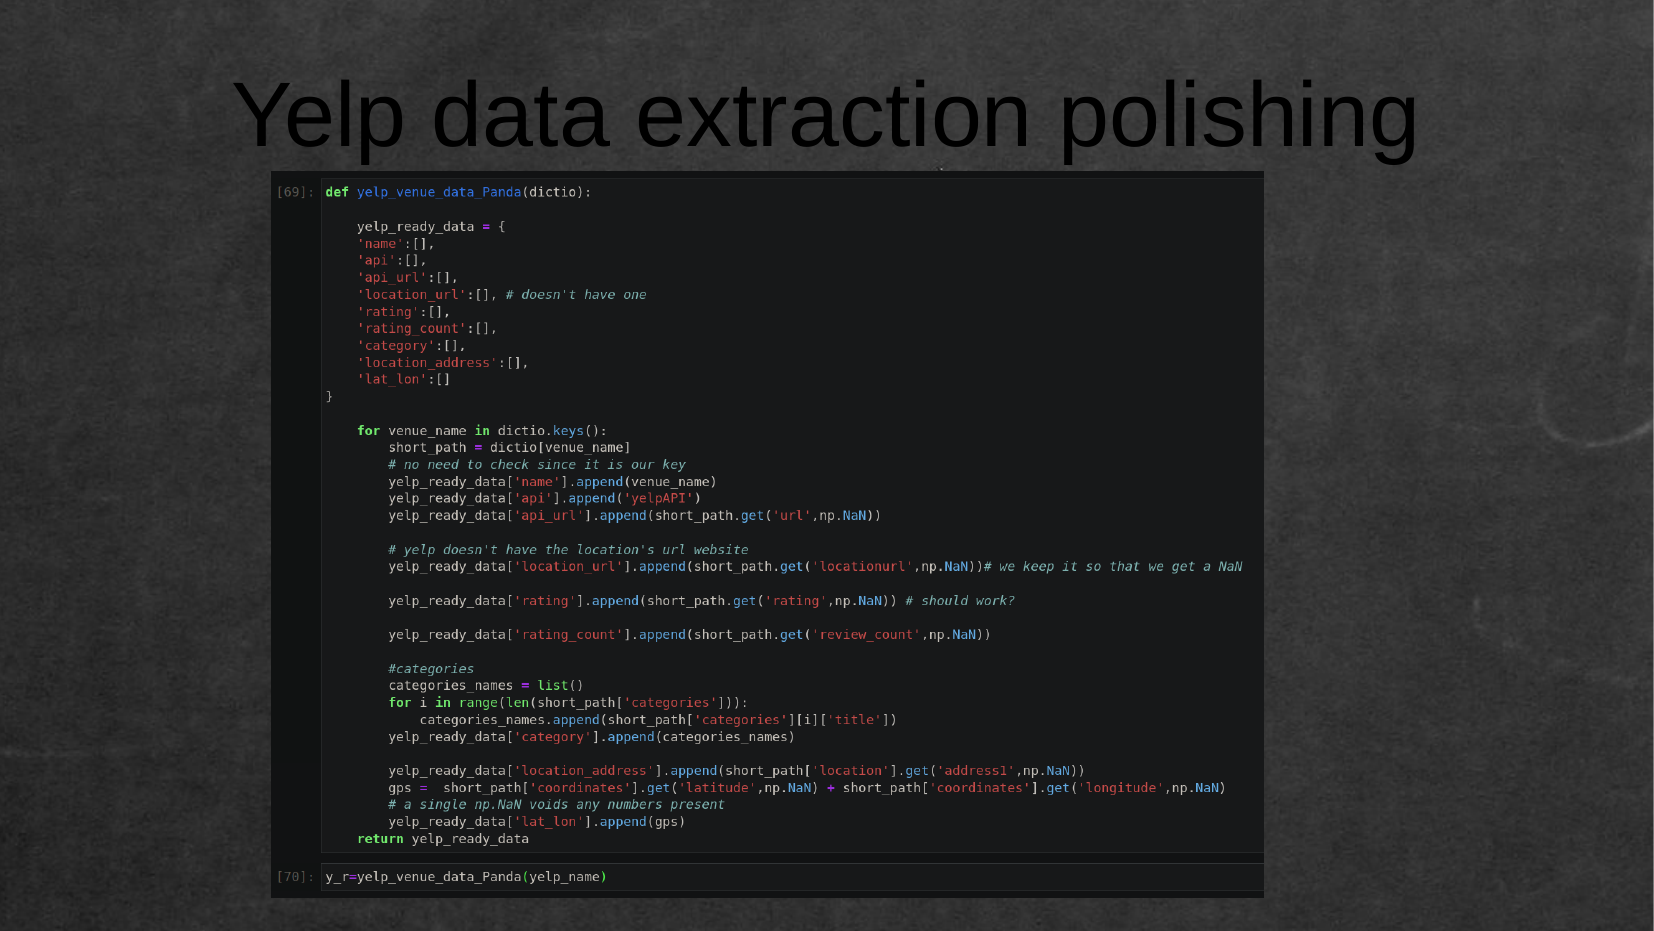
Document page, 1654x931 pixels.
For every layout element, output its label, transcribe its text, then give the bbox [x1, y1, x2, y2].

title Yelp data extraction polishing [82, 37, 1571, 193]
picture [0, 0, 1654, 931]
